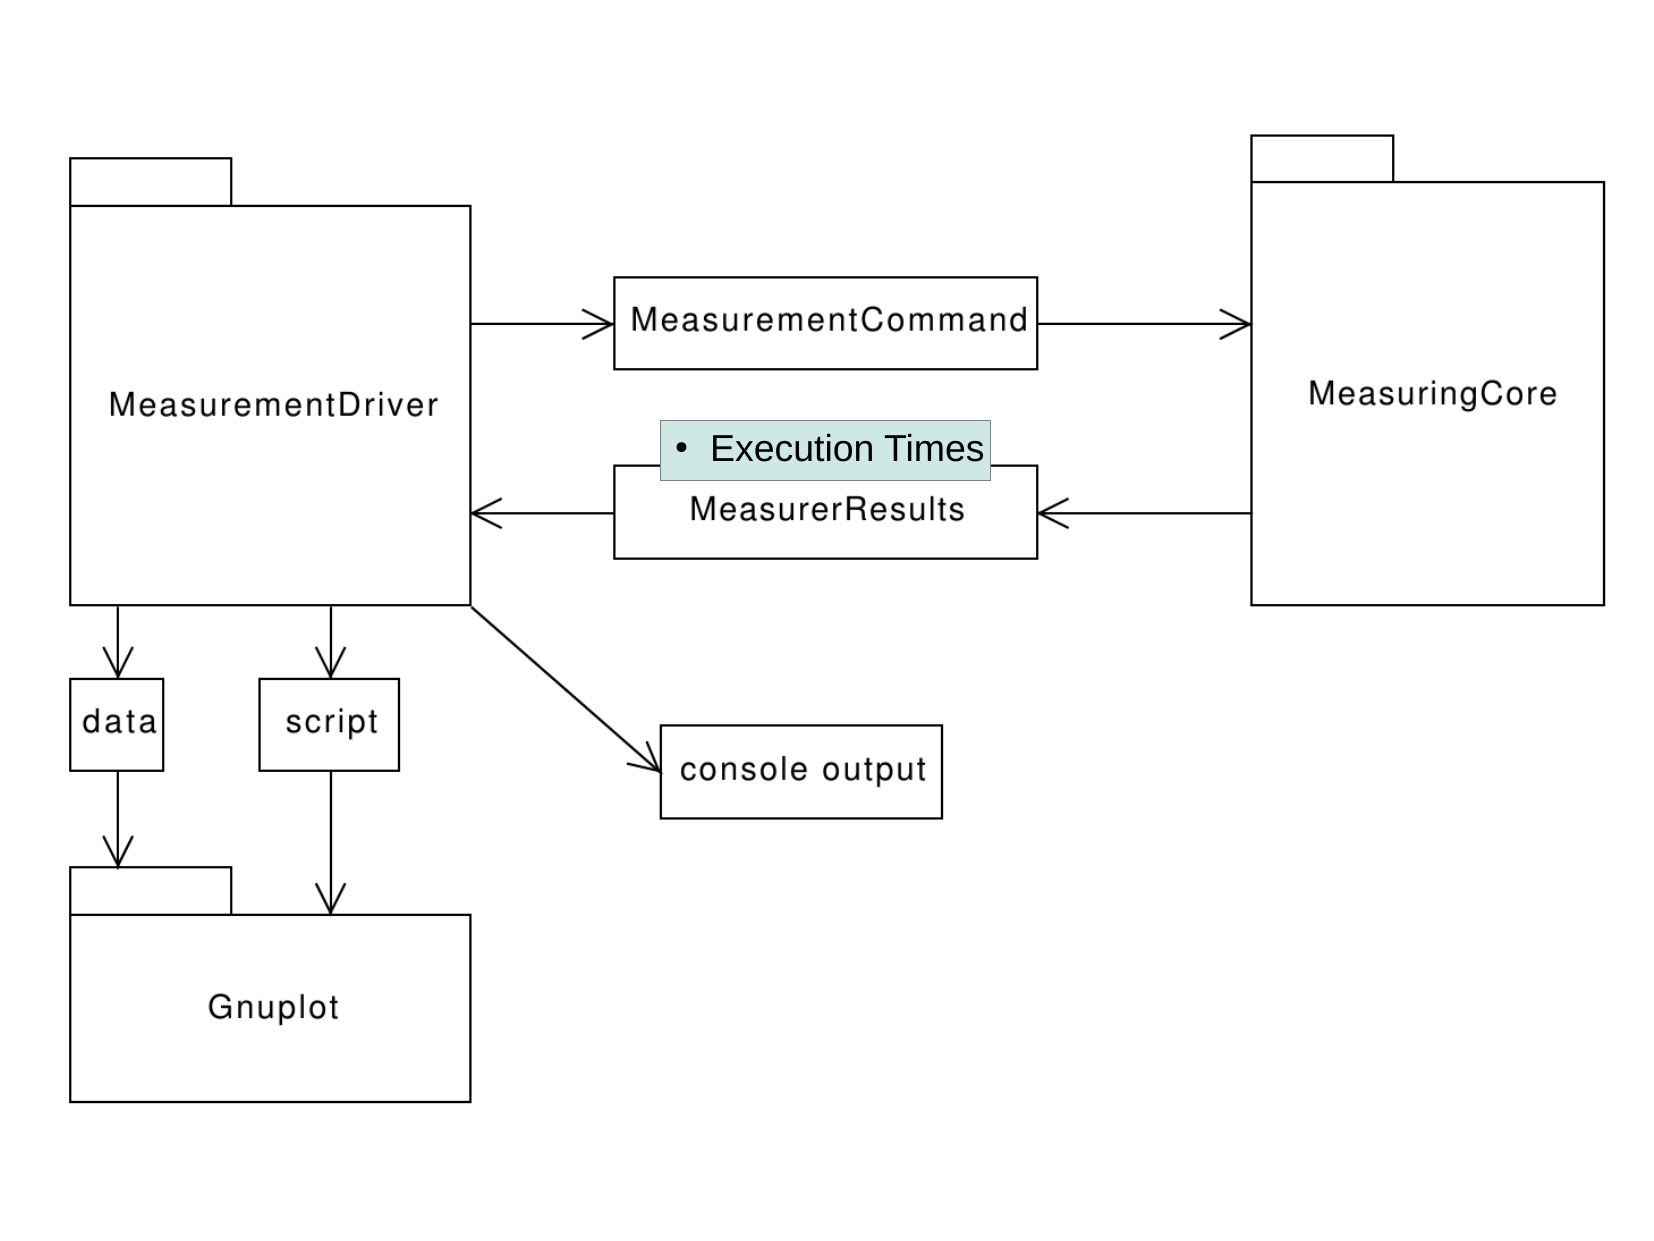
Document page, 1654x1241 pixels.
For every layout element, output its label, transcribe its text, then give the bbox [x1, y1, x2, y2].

picture [0, 88, 1654, 1152]
text_box Execution Times [660, 420, 991, 481]
